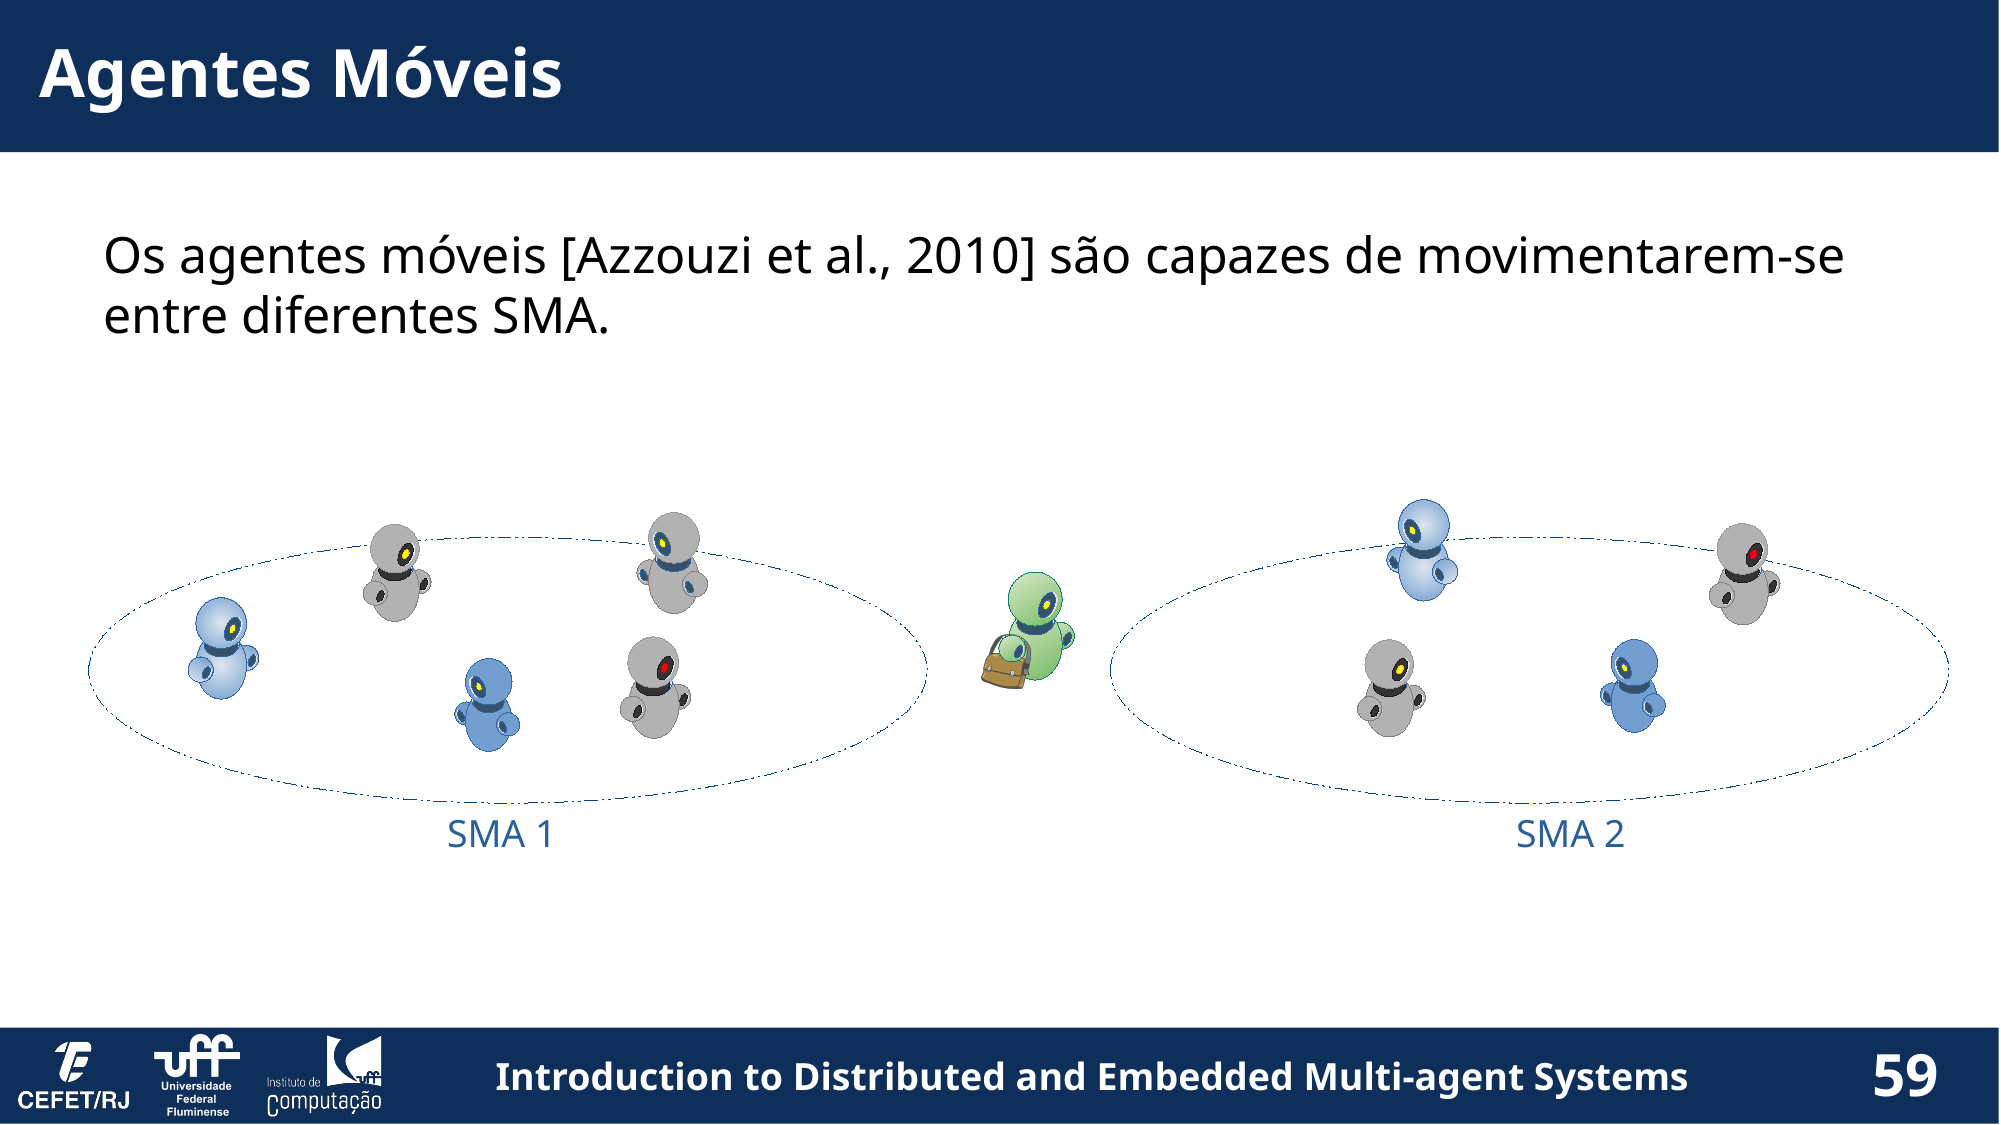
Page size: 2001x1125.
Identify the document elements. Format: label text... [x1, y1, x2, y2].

text_box [620, 636, 691, 739]
text_box SMA 2 [1393, 803, 1748, 863]
picture [265, 1033, 383, 1117]
text_box [1600, 639, 1666, 733]
text_box [363, 524, 432, 622]
text_box [1709, 523, 1781, 625]
text_box [1386, 499, 1458, 602]
text_box SMA 1 [324, 803, 680, 863]
picture [18, 1021, 129, 1125]
text_box [636, 512, 708, 614]
text_box [1357, 639, 1426, 737]
text_box Agentes Móveis [25, 23, 1999, 119]
text_box [188, 597, 259, 700]
text_box Os agentes móveis [Azzouzi et al., 2010] são capazes de movimentarem-se entre diferentes SMA. [88, 216, 1947, 352]
picture [153, 1033, 241, 1121]
text_box [454, 658, 520, 752]
picture [981, 634, 1031, 689]
text_box [998, 572, 1075, 681]
